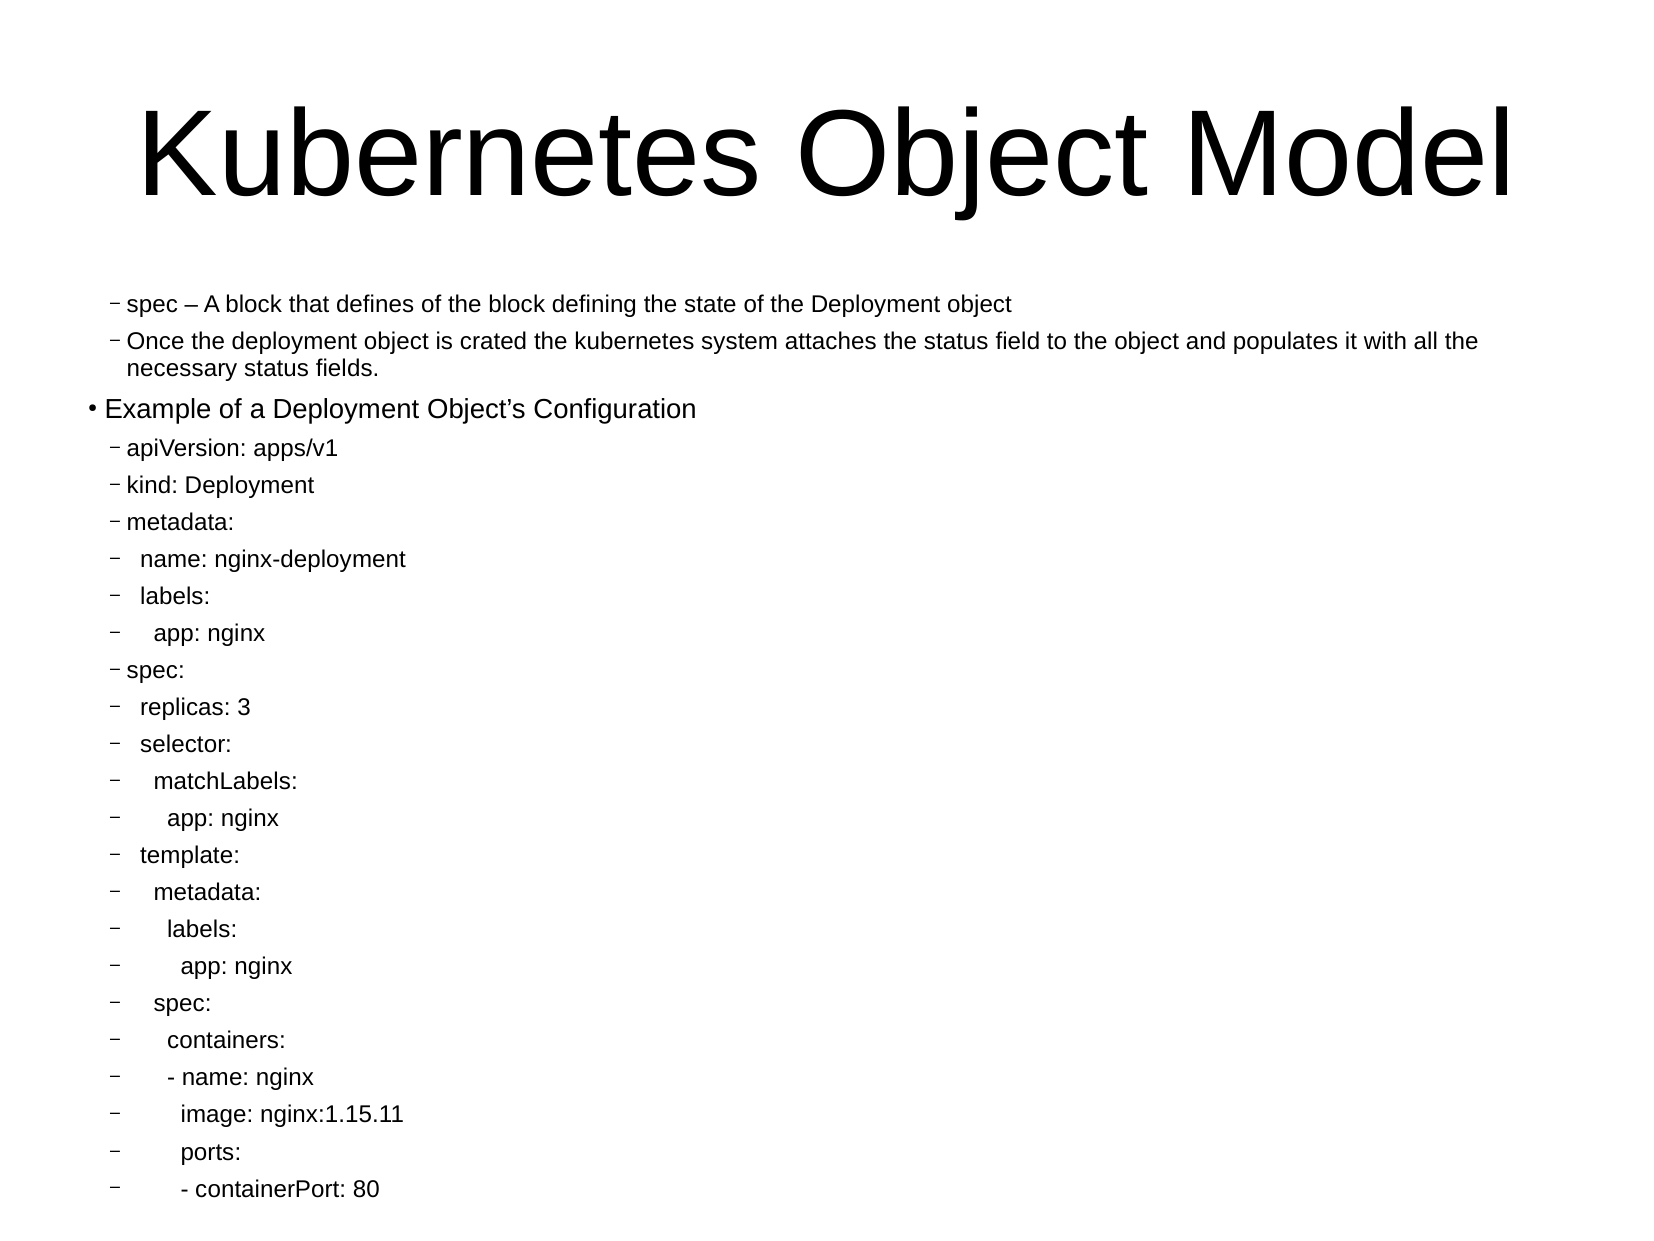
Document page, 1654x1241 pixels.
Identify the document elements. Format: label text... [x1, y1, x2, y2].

title Kubernetes Object Model [82, 49, 1571, 257]
list spec – A block that defines of the block defining the state of the Deployment object Once the deployment object is crated the kubernetes system attaches the status field to the object and populates it with all the necessary status fields. Example of a Deployment Object’s Configuration apiVersion: apps/v1 kind: Deployment metadata: name: nginx-deployment labels: app: nginx spec: replicas: 3 selector: matchLabels: app: nginx template: metadata: labels: app: nginx spec: containers: - name: nginx image: nginx:1.15.11 ports: - containerPort: 80 [82, 290, 1571, 1216]
